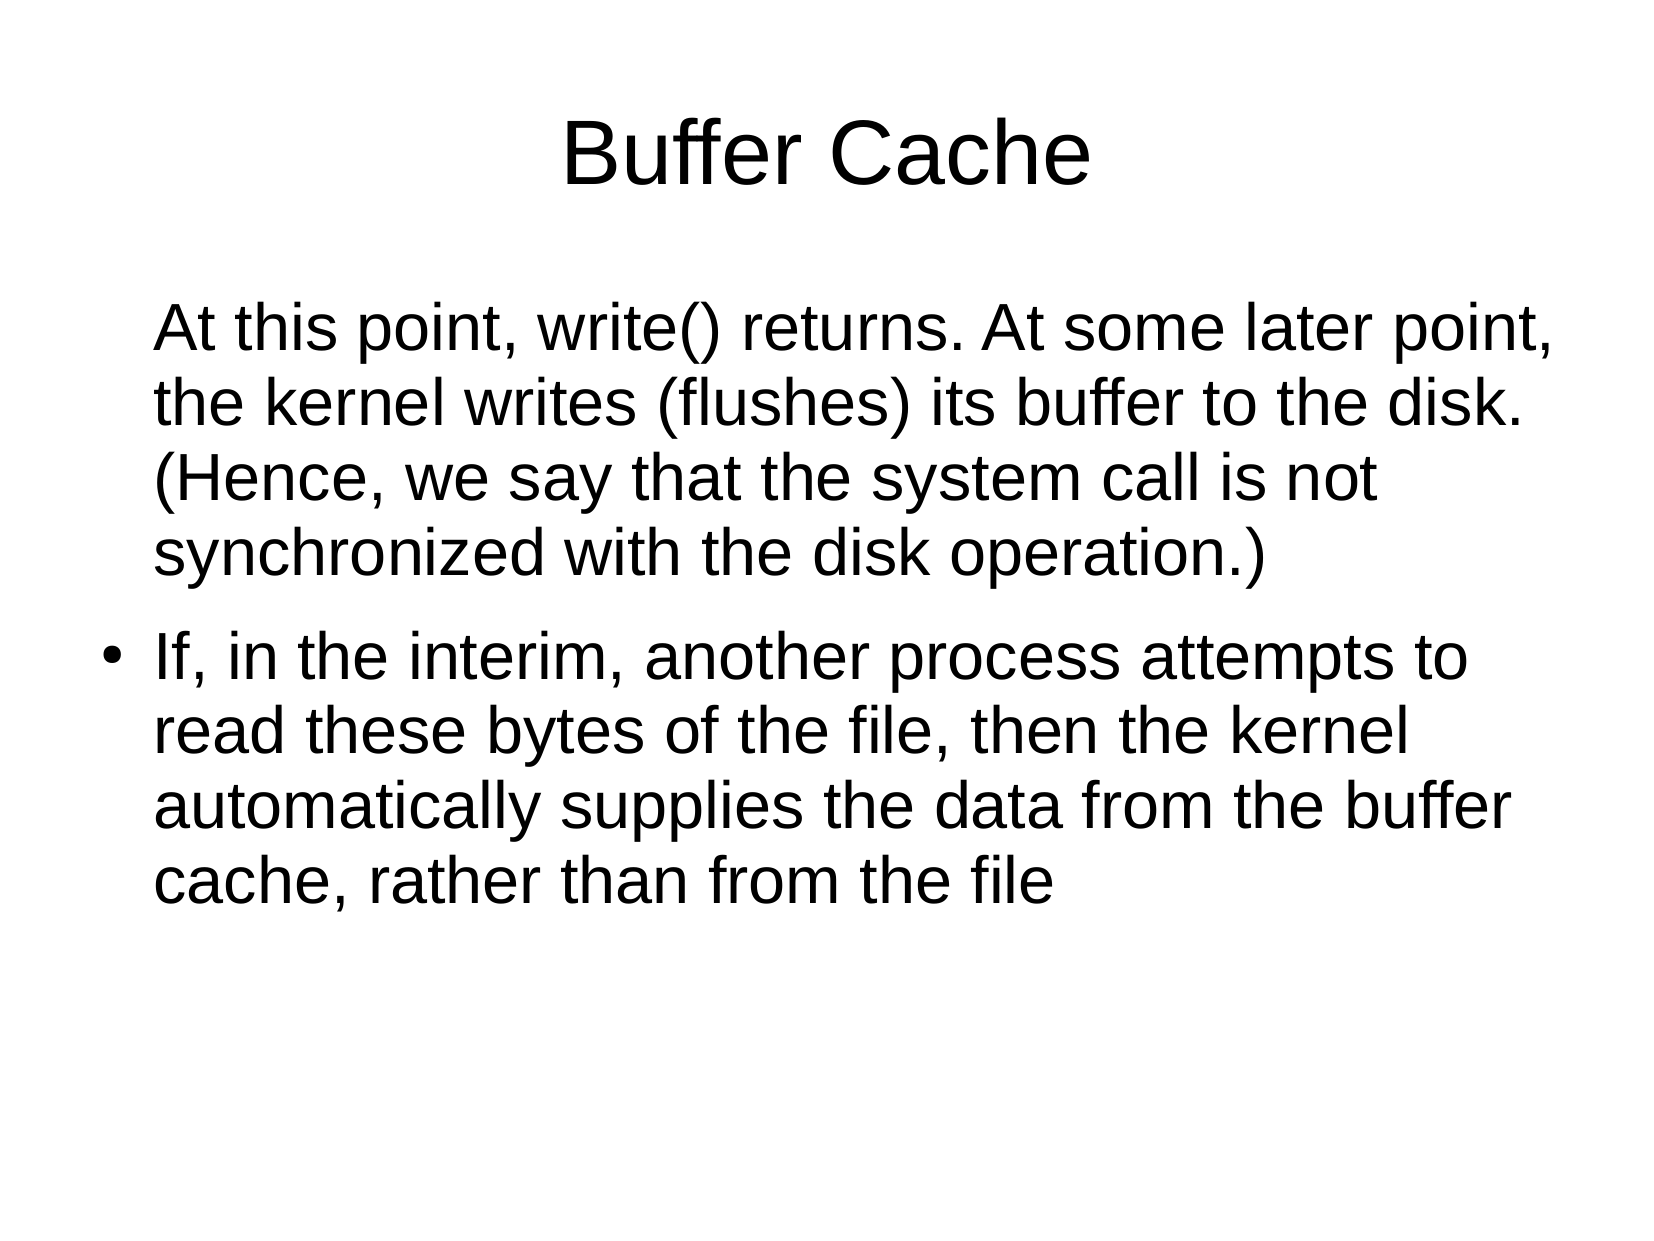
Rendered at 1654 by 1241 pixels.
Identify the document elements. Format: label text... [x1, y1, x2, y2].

title Buffer Cache [82, 49, 1571, 257]
list At this point, write() returns. At some later point, the kernel writes (flushes) its buffer to the disk. (Hence, we say that the system call is not synchronized with the disk operation.) If, in the interim, another process attempts to read these bytes of the file, then the kernel automatically supplies the data from the buffer cache, rather than from the file [82, 290, 1571, 1010]
